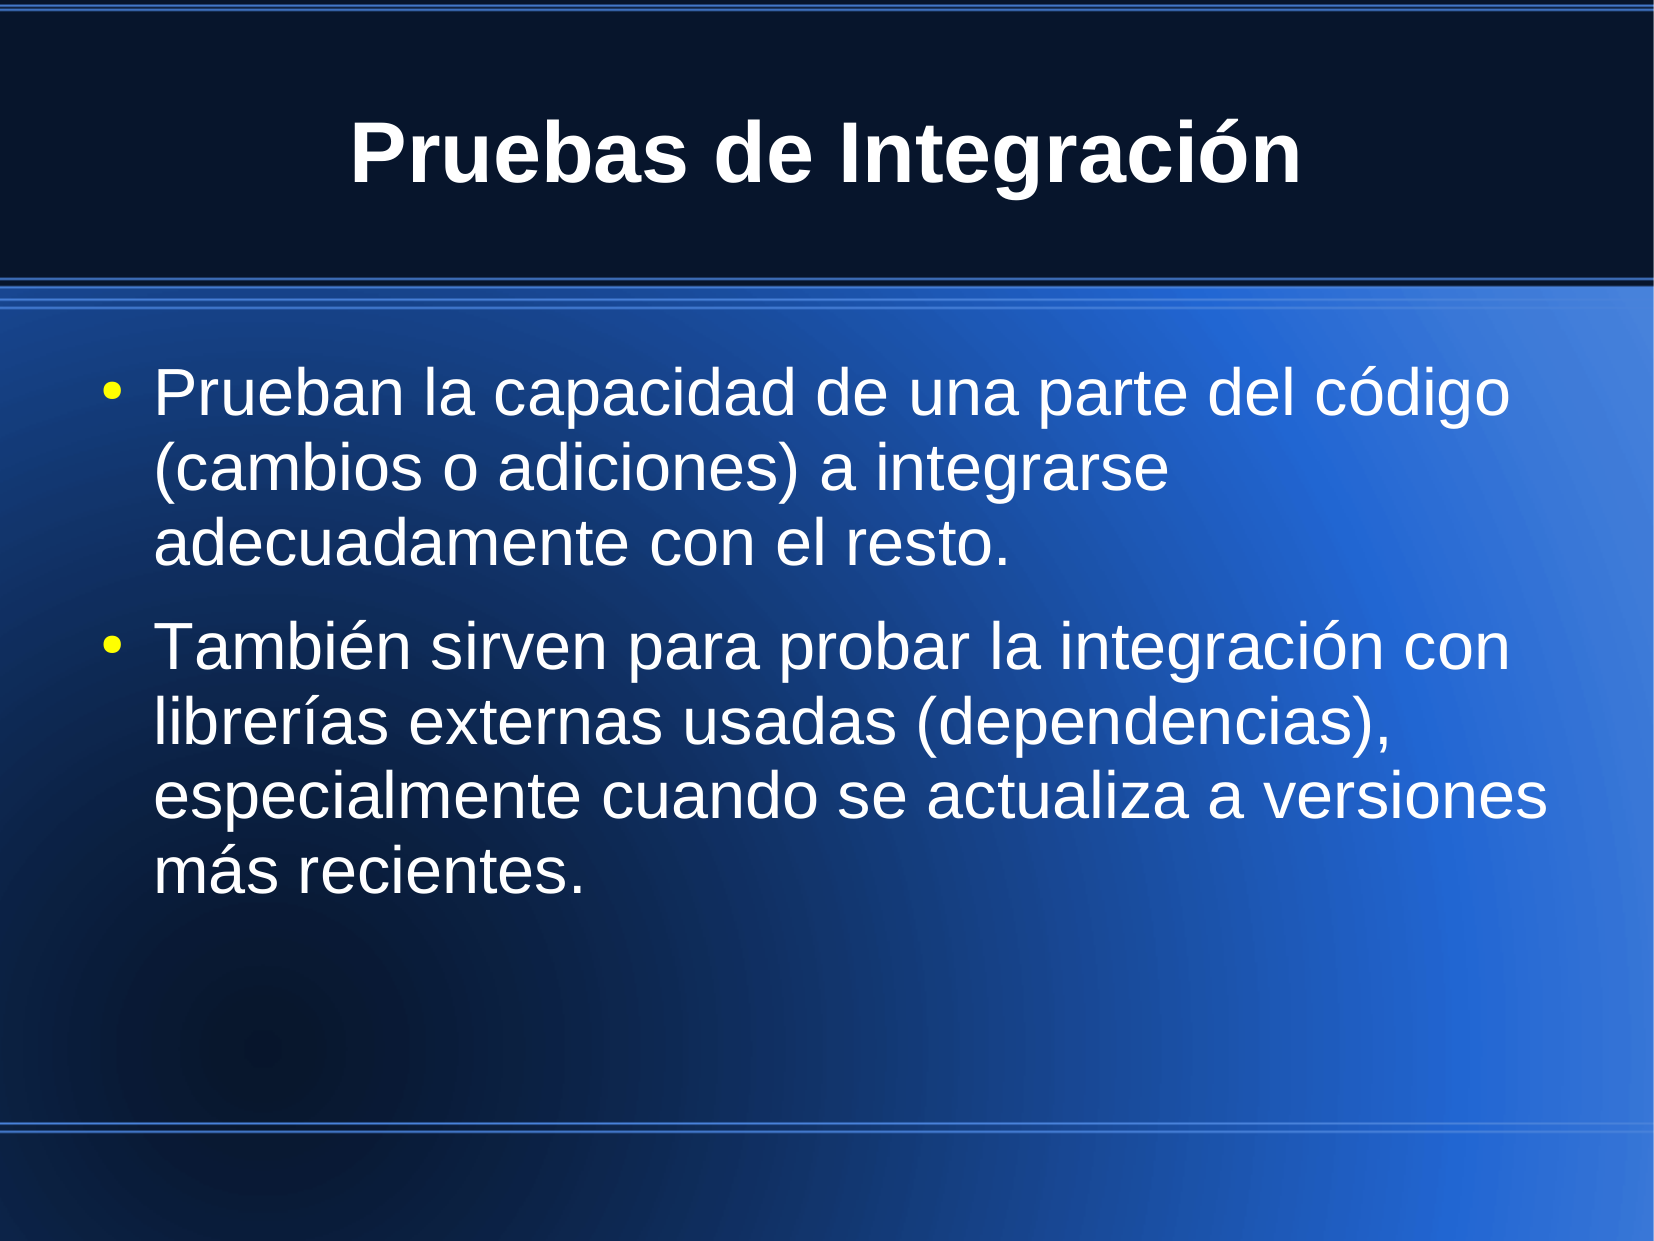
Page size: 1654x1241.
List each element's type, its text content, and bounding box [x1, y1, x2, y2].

picture [0, 0, 1654, 1241]
title Pruebas de Integración [82, 49, 1571, 257]
list Prueban la capacidad de una parte del código (cambios o adiciones) a integrarse adecuadamente con el resto. También sirven para probar la integración con librerías externas usadas (dependencias), especialmente cuando se actualiza a versiones más recientes. [82, 355, 1571, 1075]
